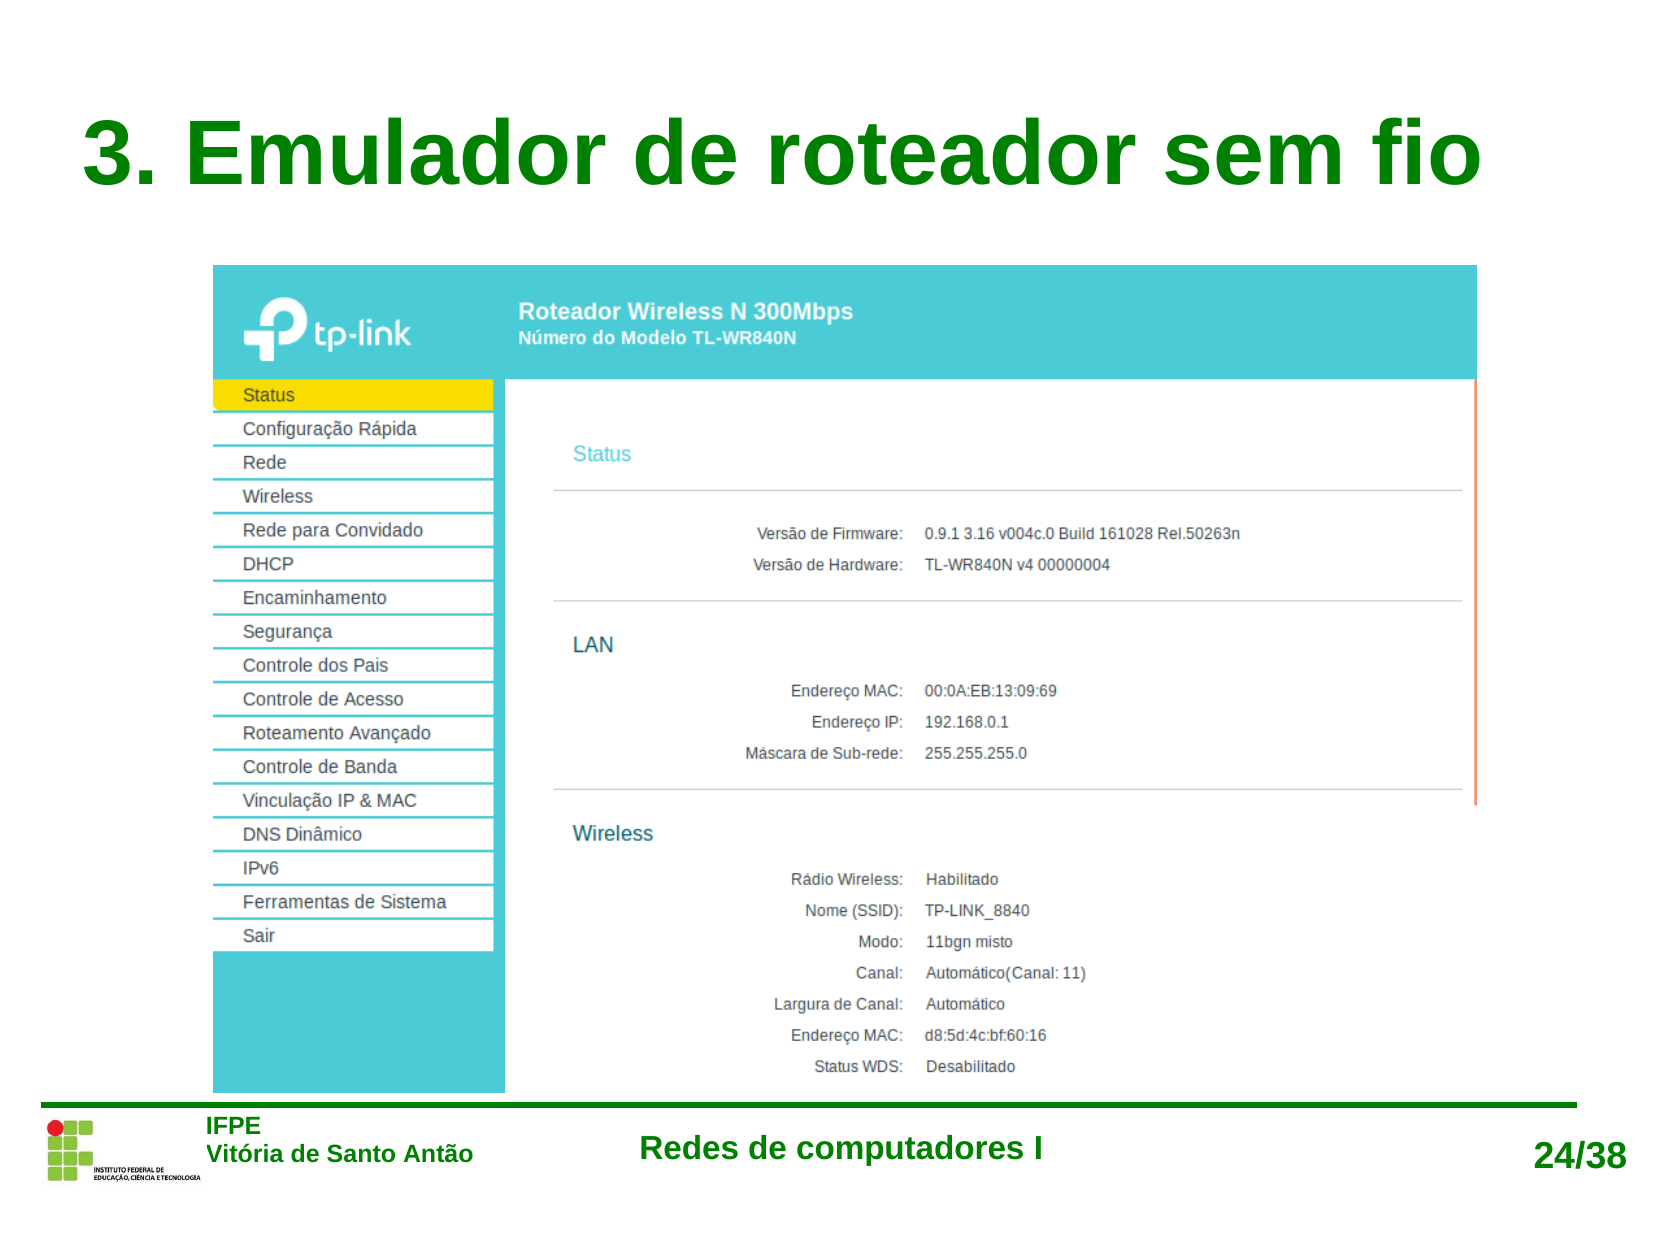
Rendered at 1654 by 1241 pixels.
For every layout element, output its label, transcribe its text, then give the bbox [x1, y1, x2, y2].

title 3. Emulador de roteador sem fio [82, 49, 1571, 257]
picture [213, 265, 1477, 1093]
picture [39, 1111, 207, 1191]
